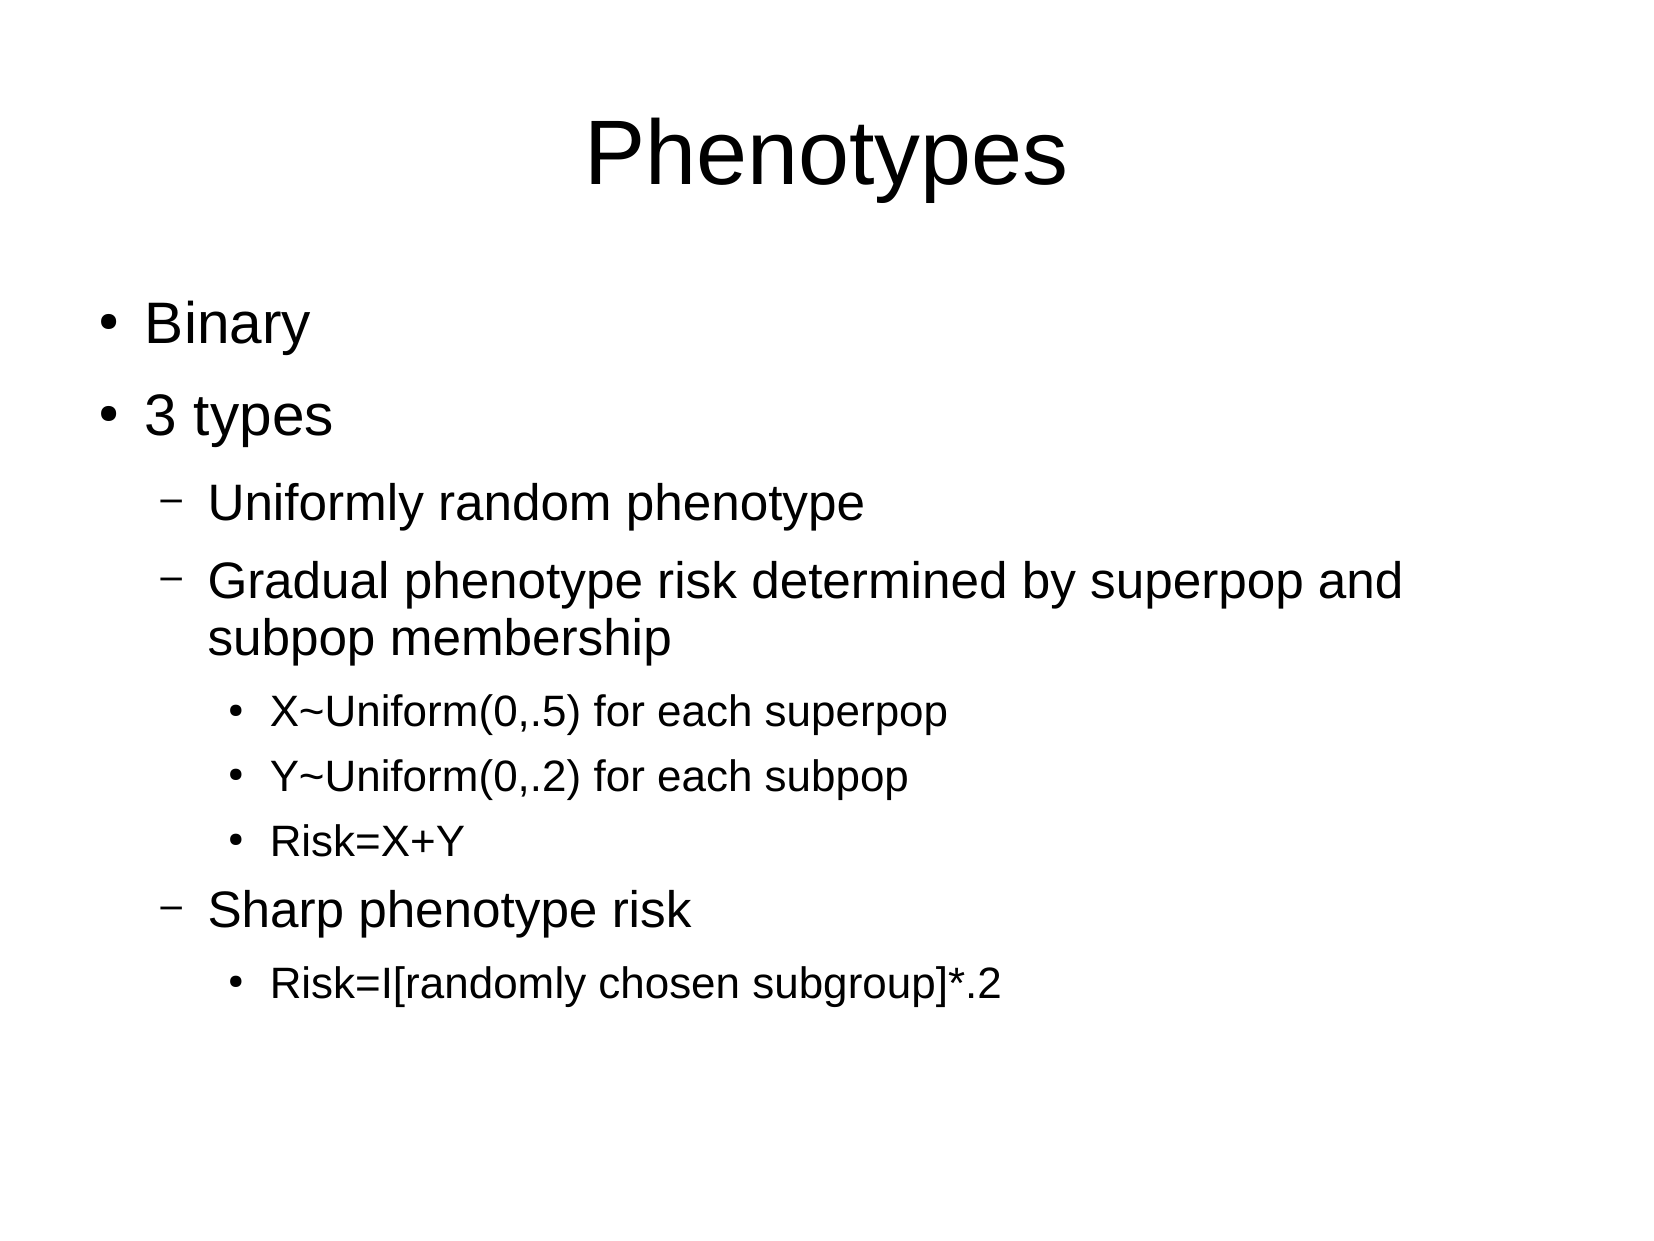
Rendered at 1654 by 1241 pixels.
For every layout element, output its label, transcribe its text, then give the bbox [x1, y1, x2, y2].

list Binary 3 types Uniformly random phenotype Gradual phenotype risk determined by superpop and subpop membership X~Uniform(0,.5) for each superpop Y~Uniform(0,.2) for each subpop Risk=X+Y Sharp phenotype risk Risk=I[randomly chosen subgroup]*.2 [82, 290, 1571, 1010]
title Phenotypes [82, 49, 1571, 257]
